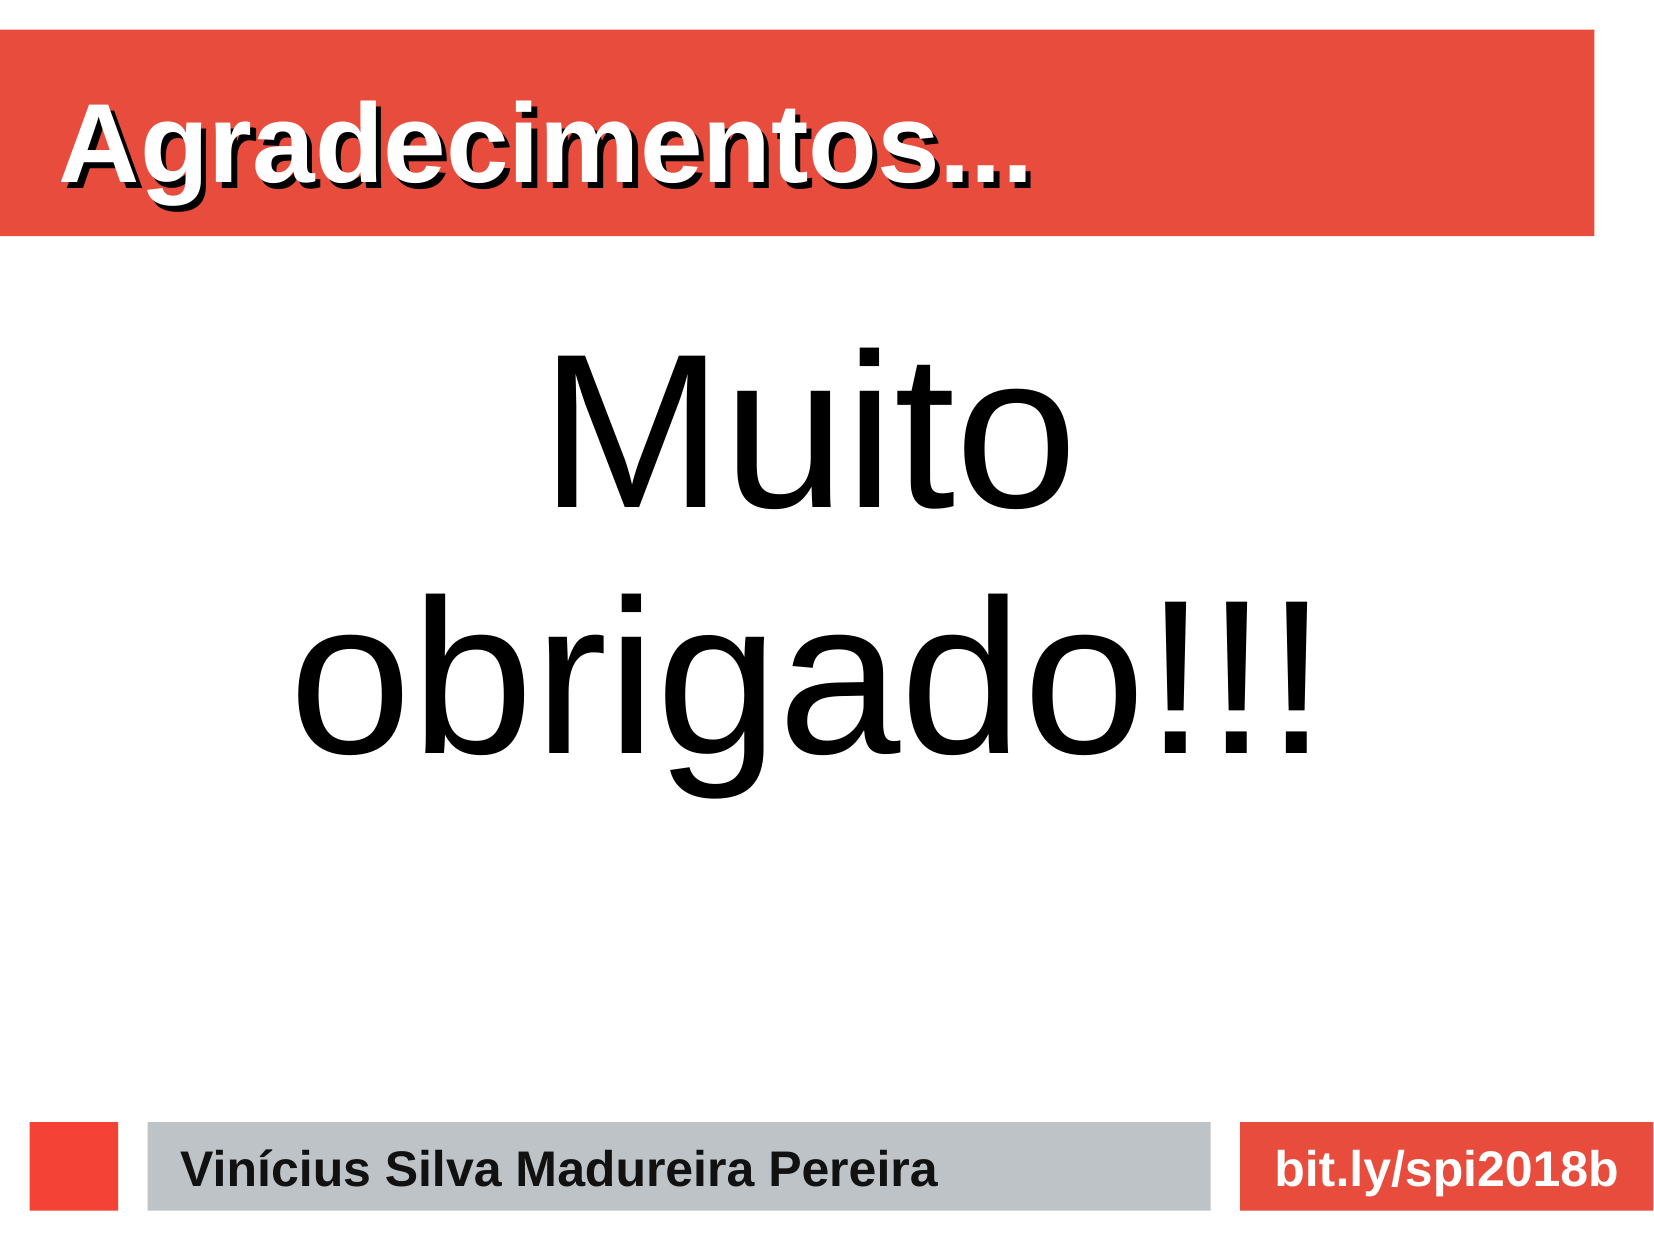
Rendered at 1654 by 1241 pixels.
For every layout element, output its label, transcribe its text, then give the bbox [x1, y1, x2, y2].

text_box bit.ly/spi2018b [1228, 1133, 1654, 1205]
text_box Vinícius Silva Madureira Pereira [165, 1133, 1170, 1205]
title Agradecimentos... [59, 59, 1595, 207]
text_box Muito obrigado!!! [70, 301, 1548, 1087]
